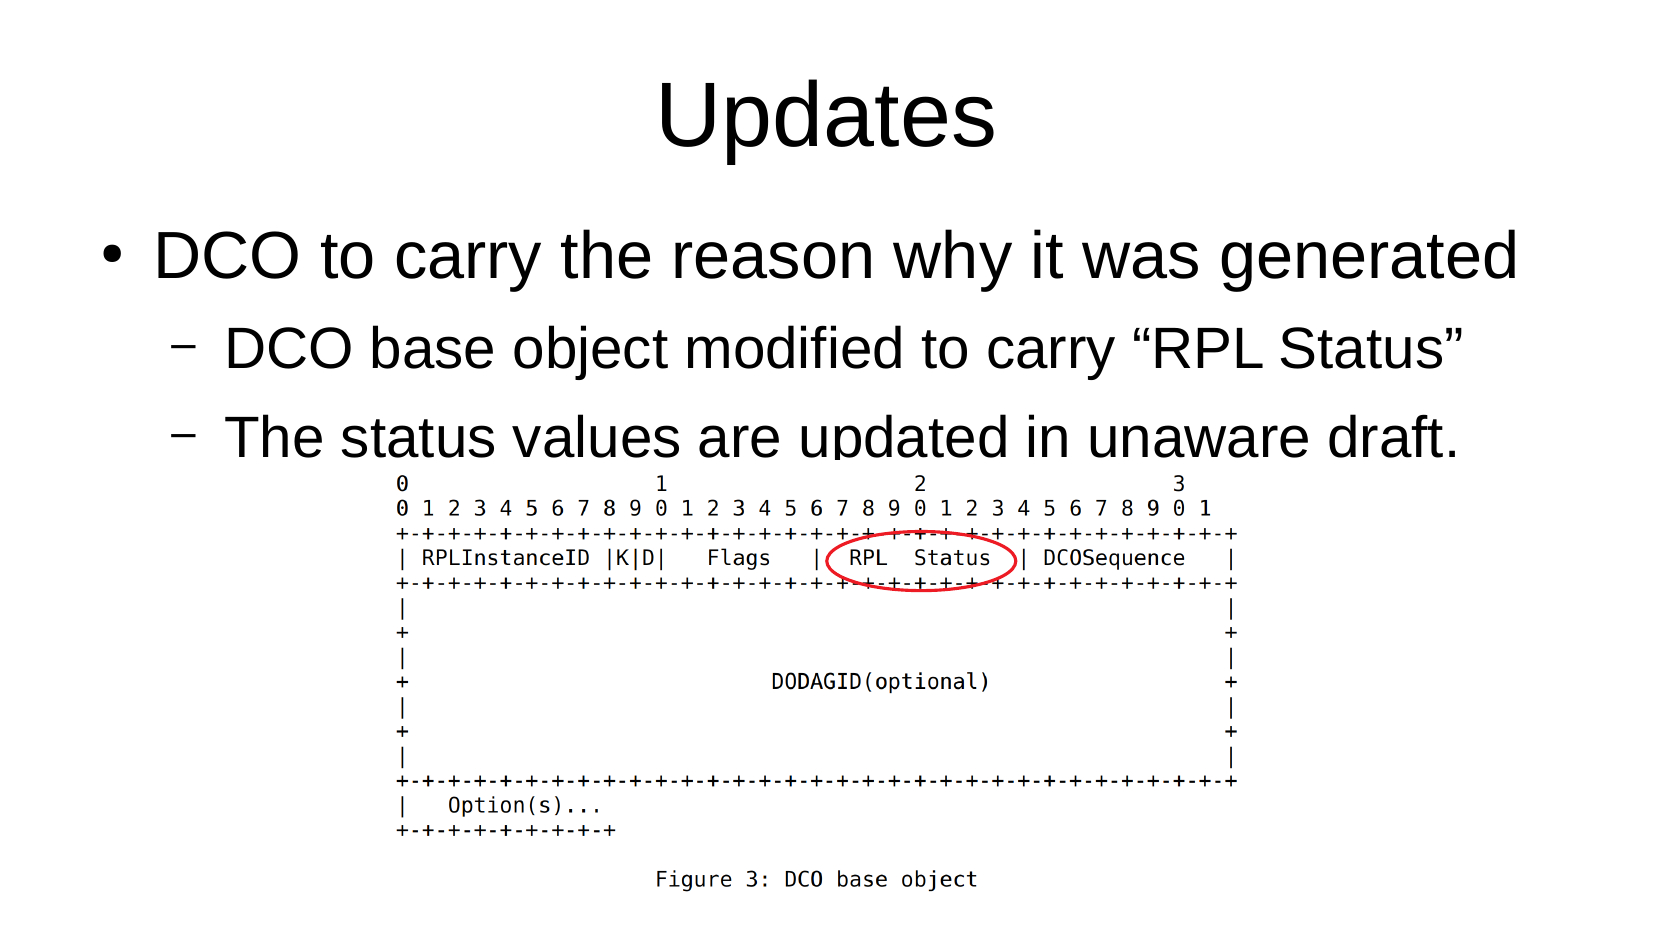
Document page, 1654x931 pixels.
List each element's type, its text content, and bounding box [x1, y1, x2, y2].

list DCO to carry the reason why it was generated DCO base object modified to carry “RPL Status” The status values are updated in unaware draft. [82, 217, 1583, 485]
title Updates [82, 37, 1571, 193]
picture [377, 460, 1264, 917]
